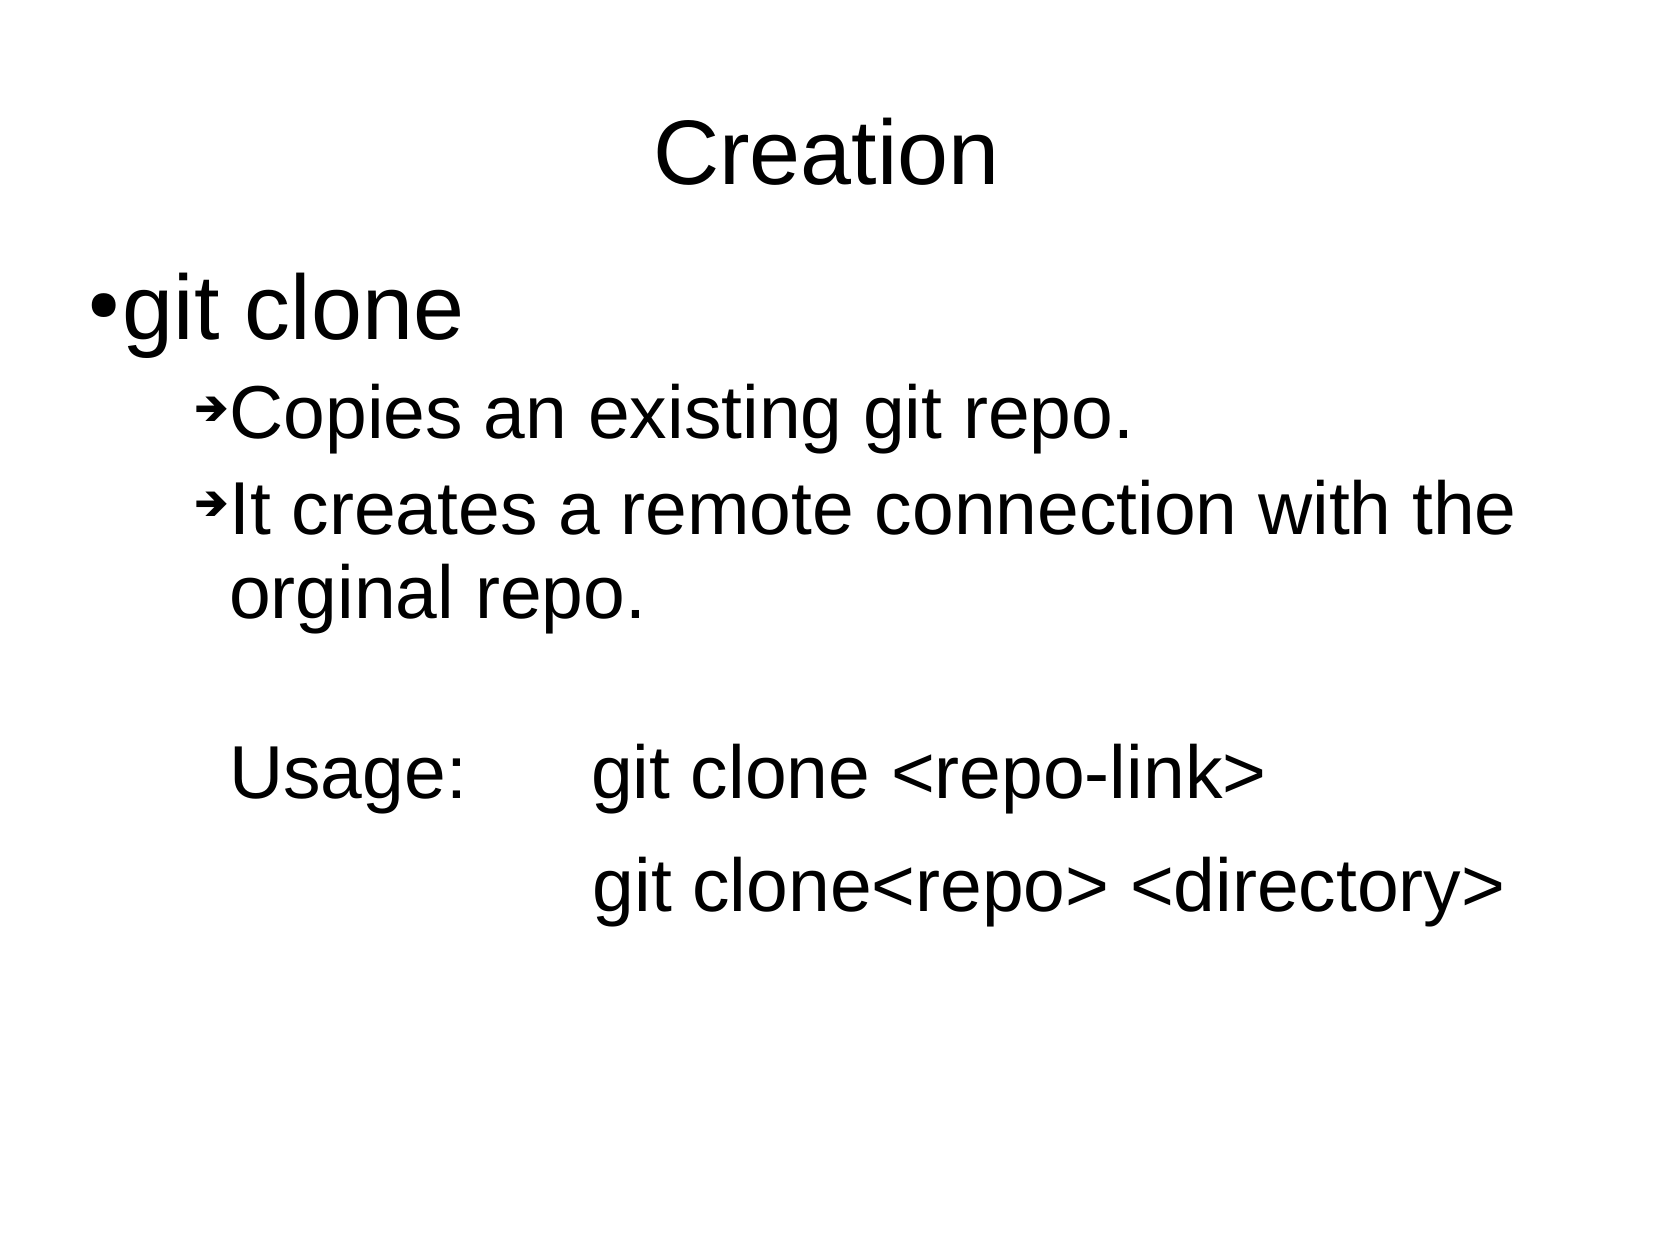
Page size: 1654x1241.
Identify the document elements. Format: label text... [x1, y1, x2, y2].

list git clone Copies an existing git repo. It creates a remote connection with the orginal repo. Usage: git clone <repo-link> git clone<repo> <directory> [87, 256, 1576, 1050]
title Creation [82, 49, 1571, 257]
